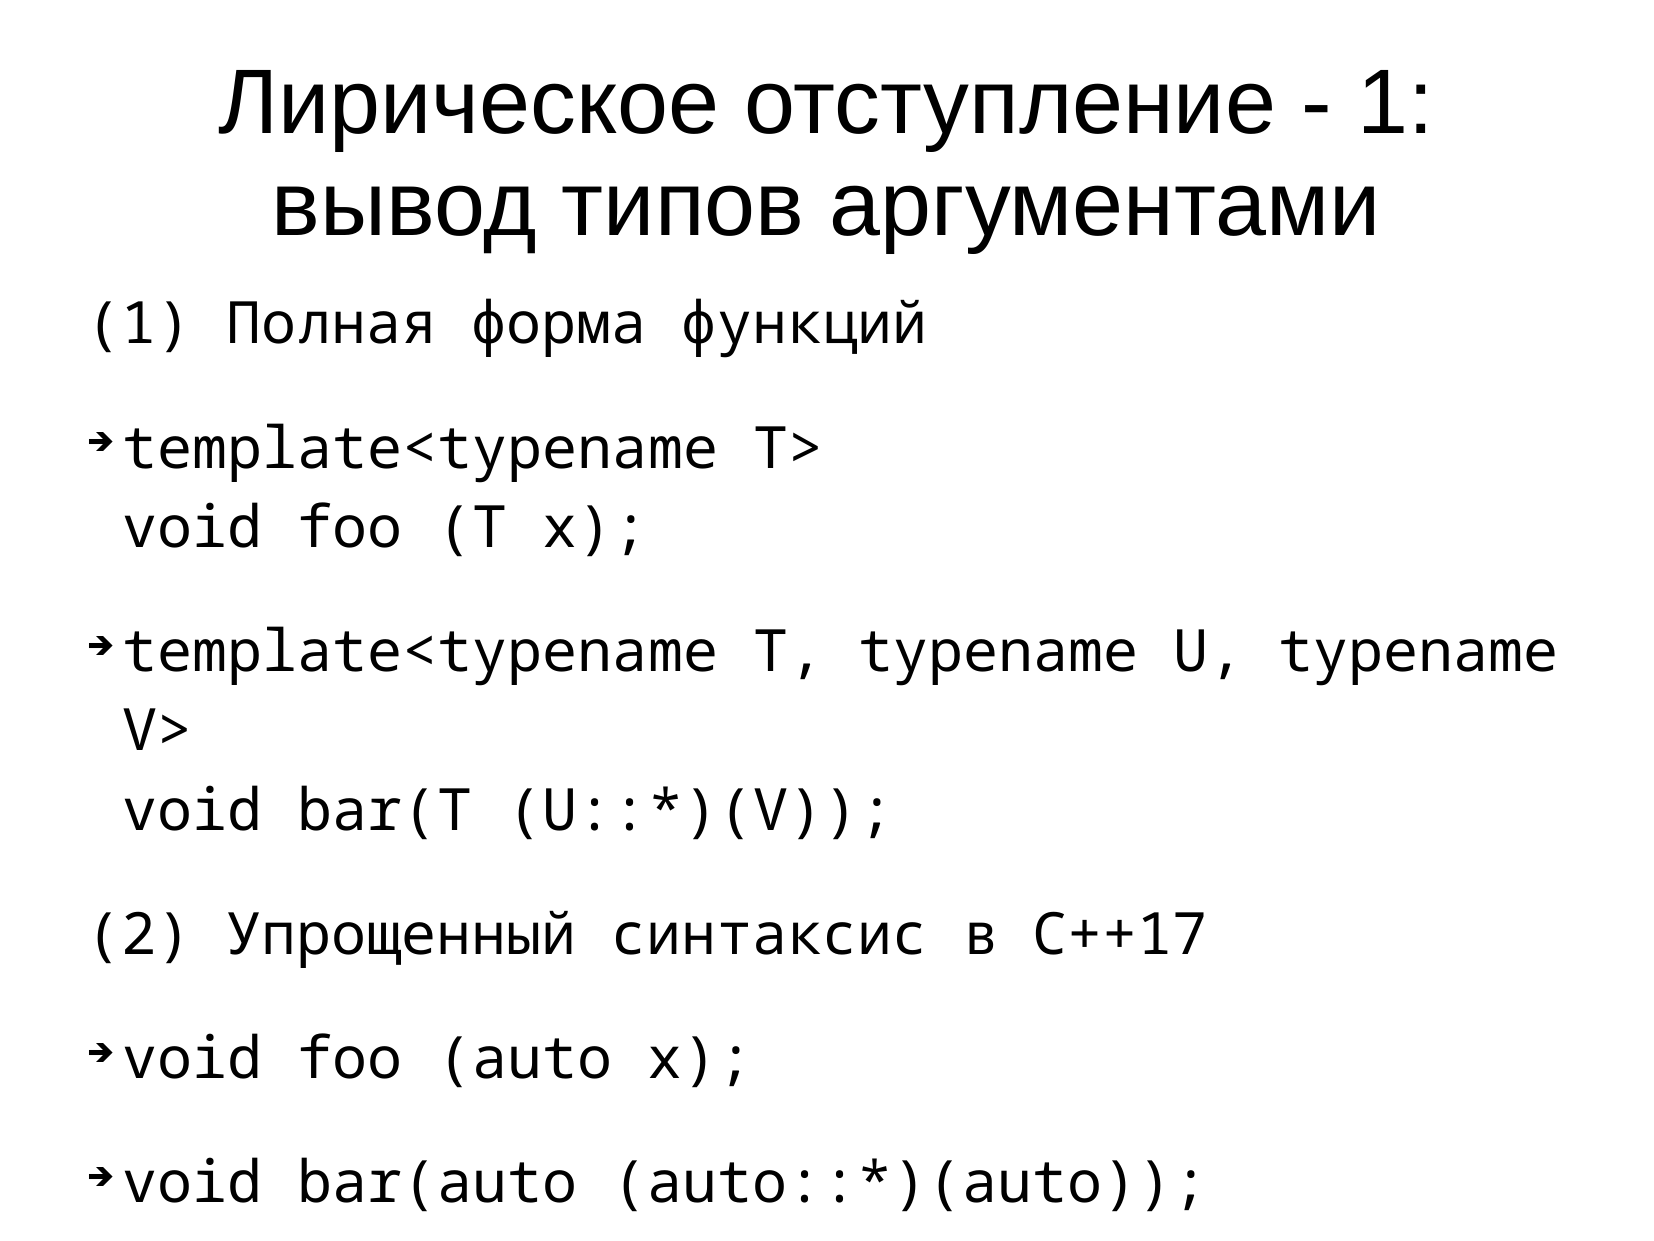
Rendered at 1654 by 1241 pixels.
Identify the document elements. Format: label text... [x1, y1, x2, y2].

title Лирическое отступление - 1: вывод типов аргументами [82, 49, 1571, 257]
subtitle (1) Полная форма функций template<typename T> void foo (T x); template<typename T, typename U, typename V> void bar(T (U::*)(V)); (2) Упрощенный синтаксис в C++17 void foo (auto x); void bar(auto (auto::*)(auto)); [86, 327, 1576, 1175]
